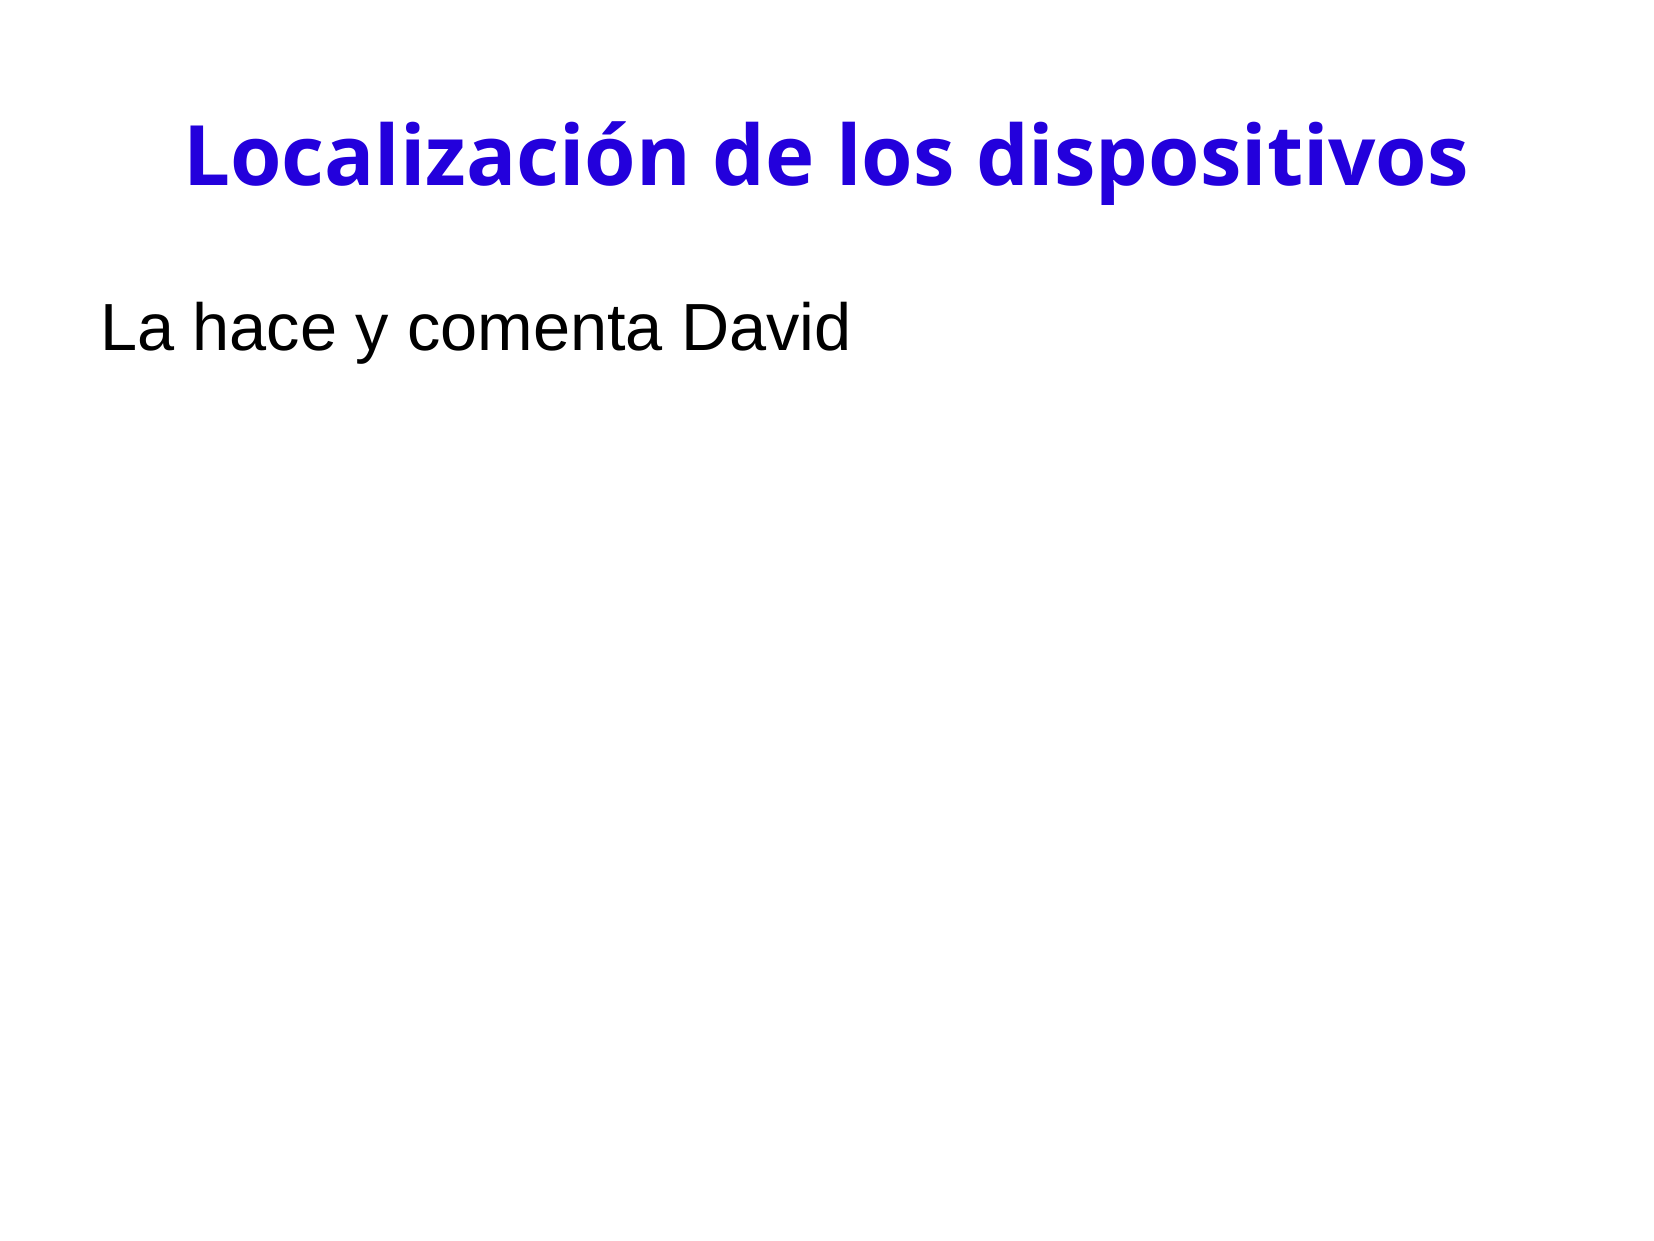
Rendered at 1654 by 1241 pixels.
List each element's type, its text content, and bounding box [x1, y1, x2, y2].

title Localización de los dispositivos [82, 49, 1571, 257]
list La hace y comenta David [82, 290, 1571, 1109]
